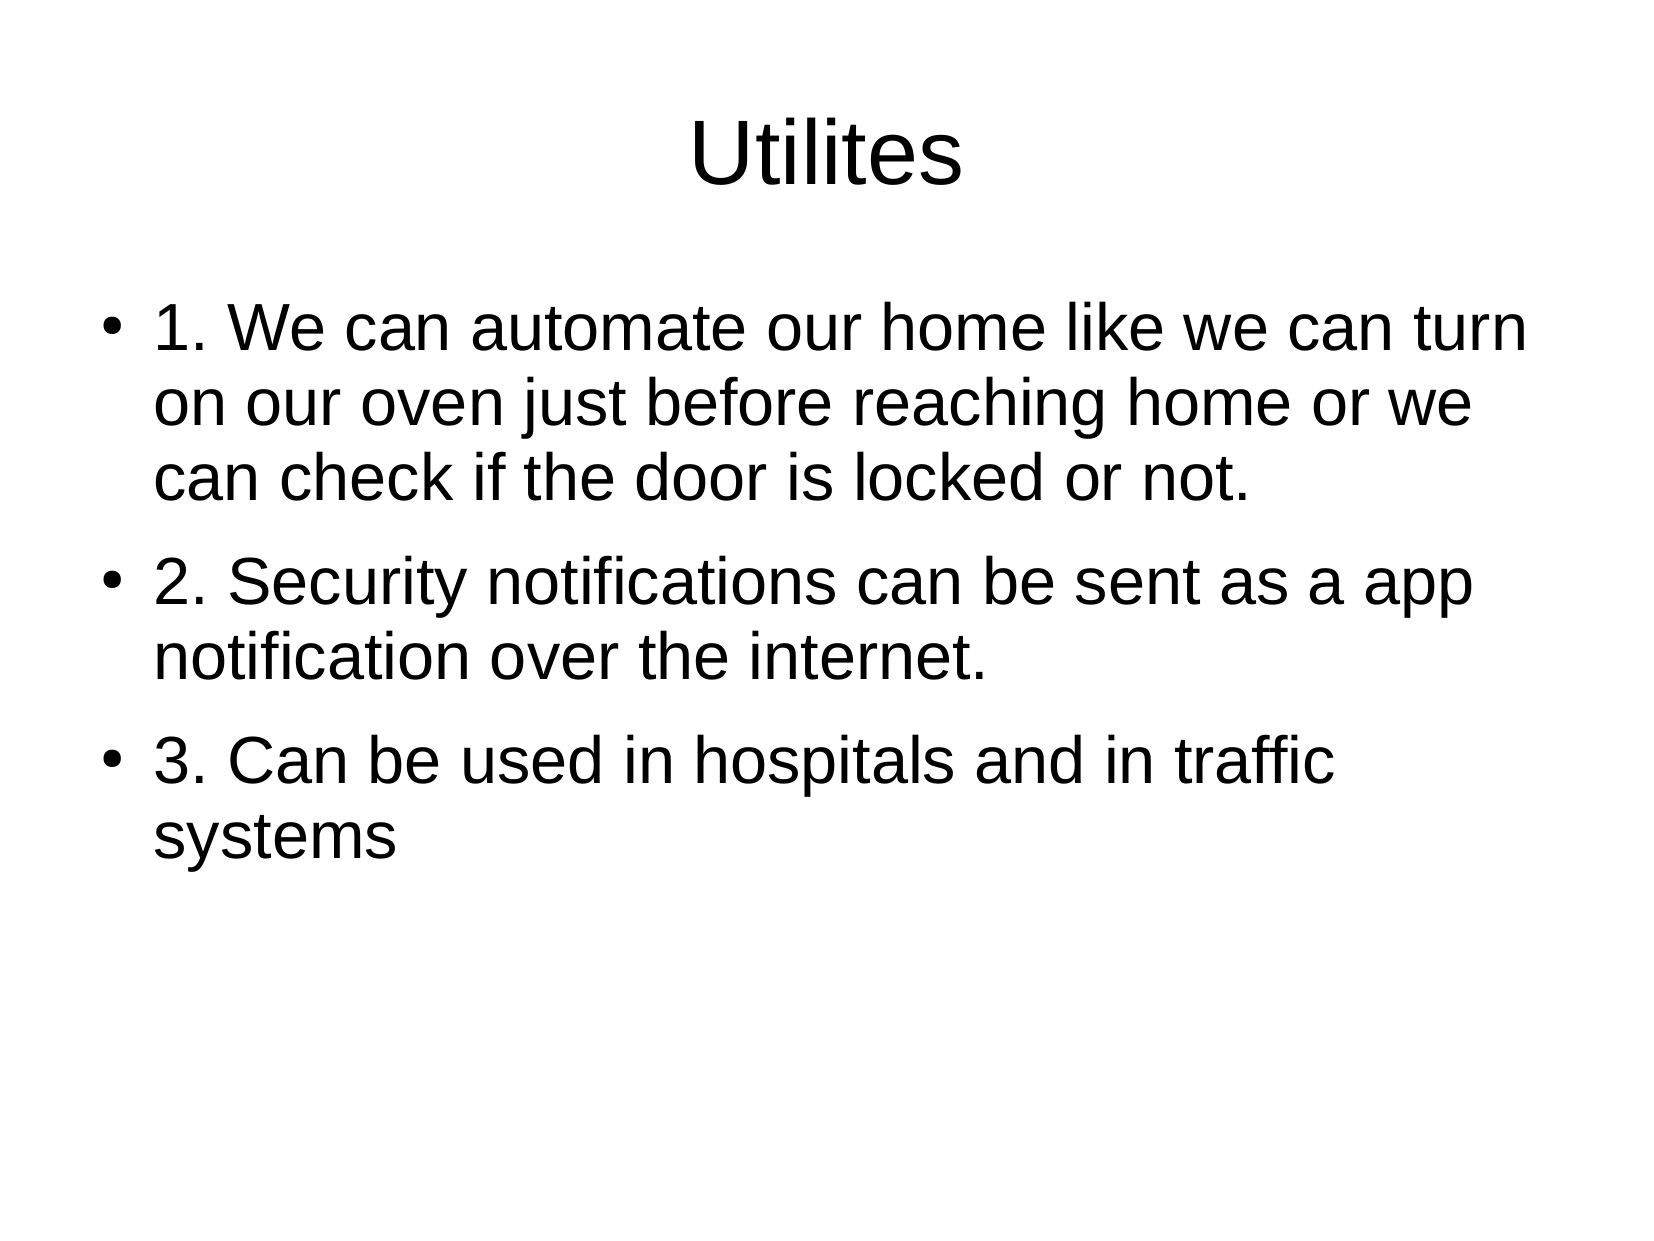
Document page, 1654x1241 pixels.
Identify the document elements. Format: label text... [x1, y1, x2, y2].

list 1. We can automate our home like we can turn on our oven just before reaching home or we can check if the door is locked or not. 2. Security notifications can be sent as a app notification over the internet. 3. Can be used in hospitals and in traffic systems [82, 290, 1571, 1010]
title Utilites [82, 49, 1571, 257]
